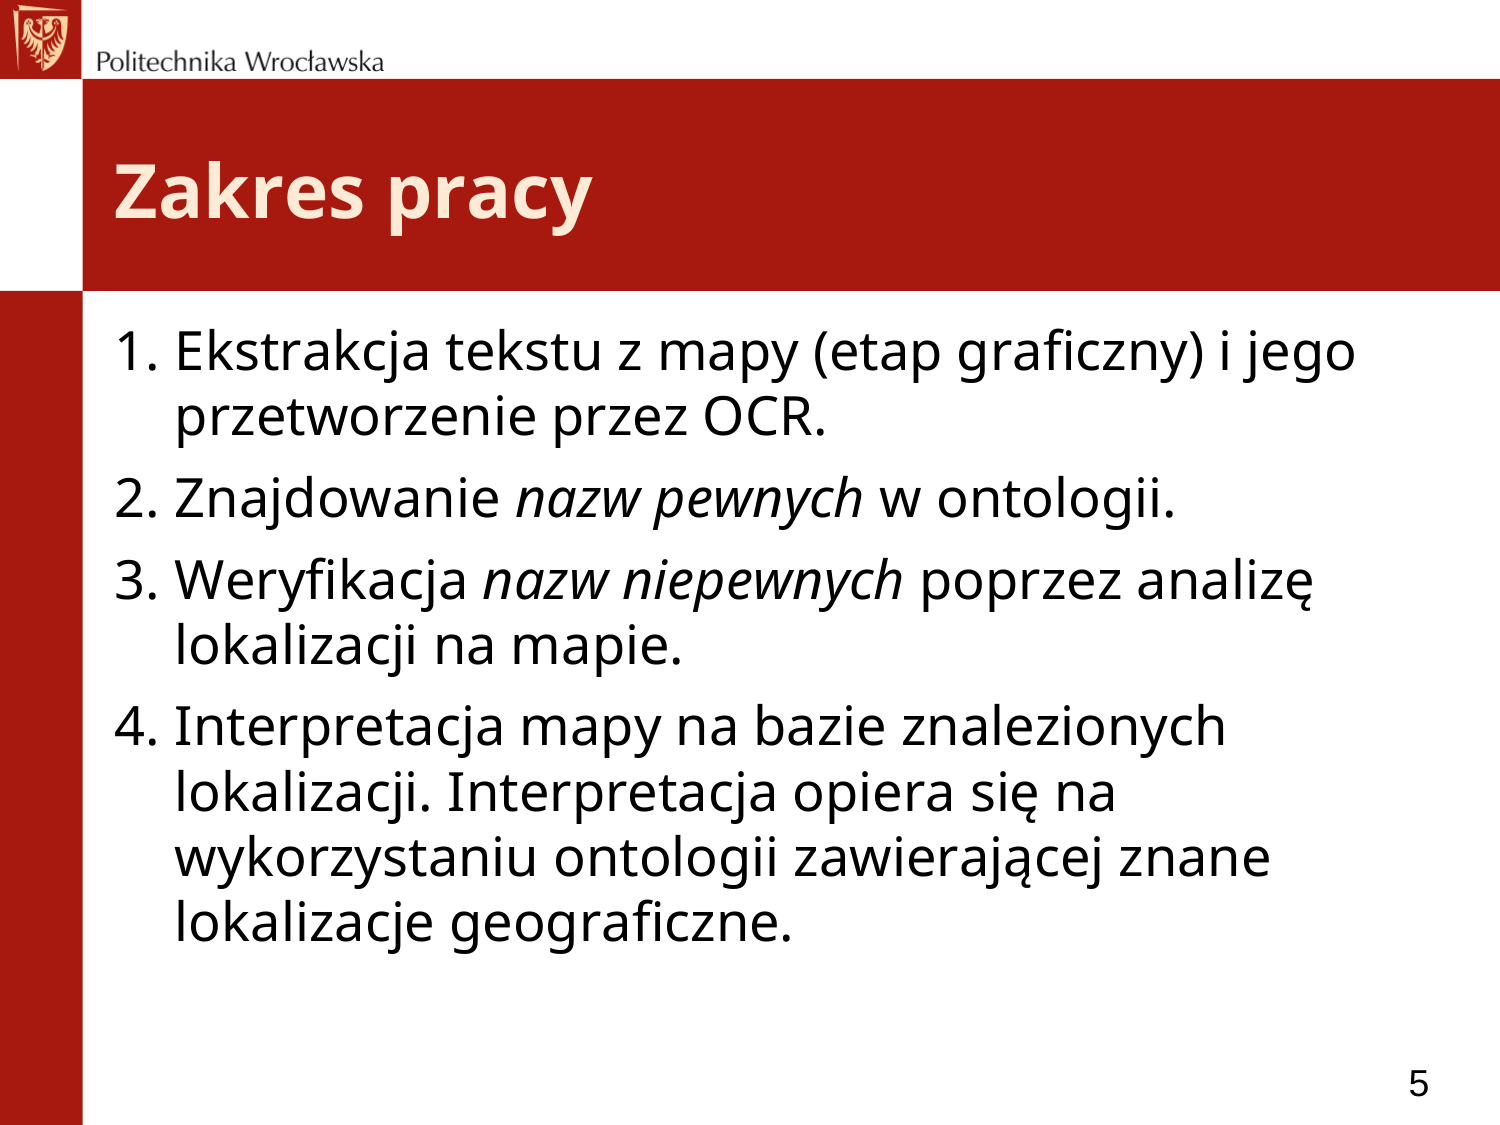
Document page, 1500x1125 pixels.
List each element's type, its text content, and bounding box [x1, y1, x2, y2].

list Ekstrakcja tekstu z mapy (etap graficzny) i jego przetworzenie przez OCR. Znajdowanie nazw pewnych w ontologii. Weryfikacja nazw niepewnych poprzez analizę lokalizacji na mapie. Interpretacja mapy na bazie znalezionych lokalizacji. Interpretacja opiera się na wykorzystaniu ontologii zawierającej znane lokalizacje geograficzne. [100, 308, 1483, 962]
title Zakres pracy [100, 103, 1483, 273]
text_box <number> [1393, 1051, 1499, 1122]
picture [0, 0, 384, 79]
